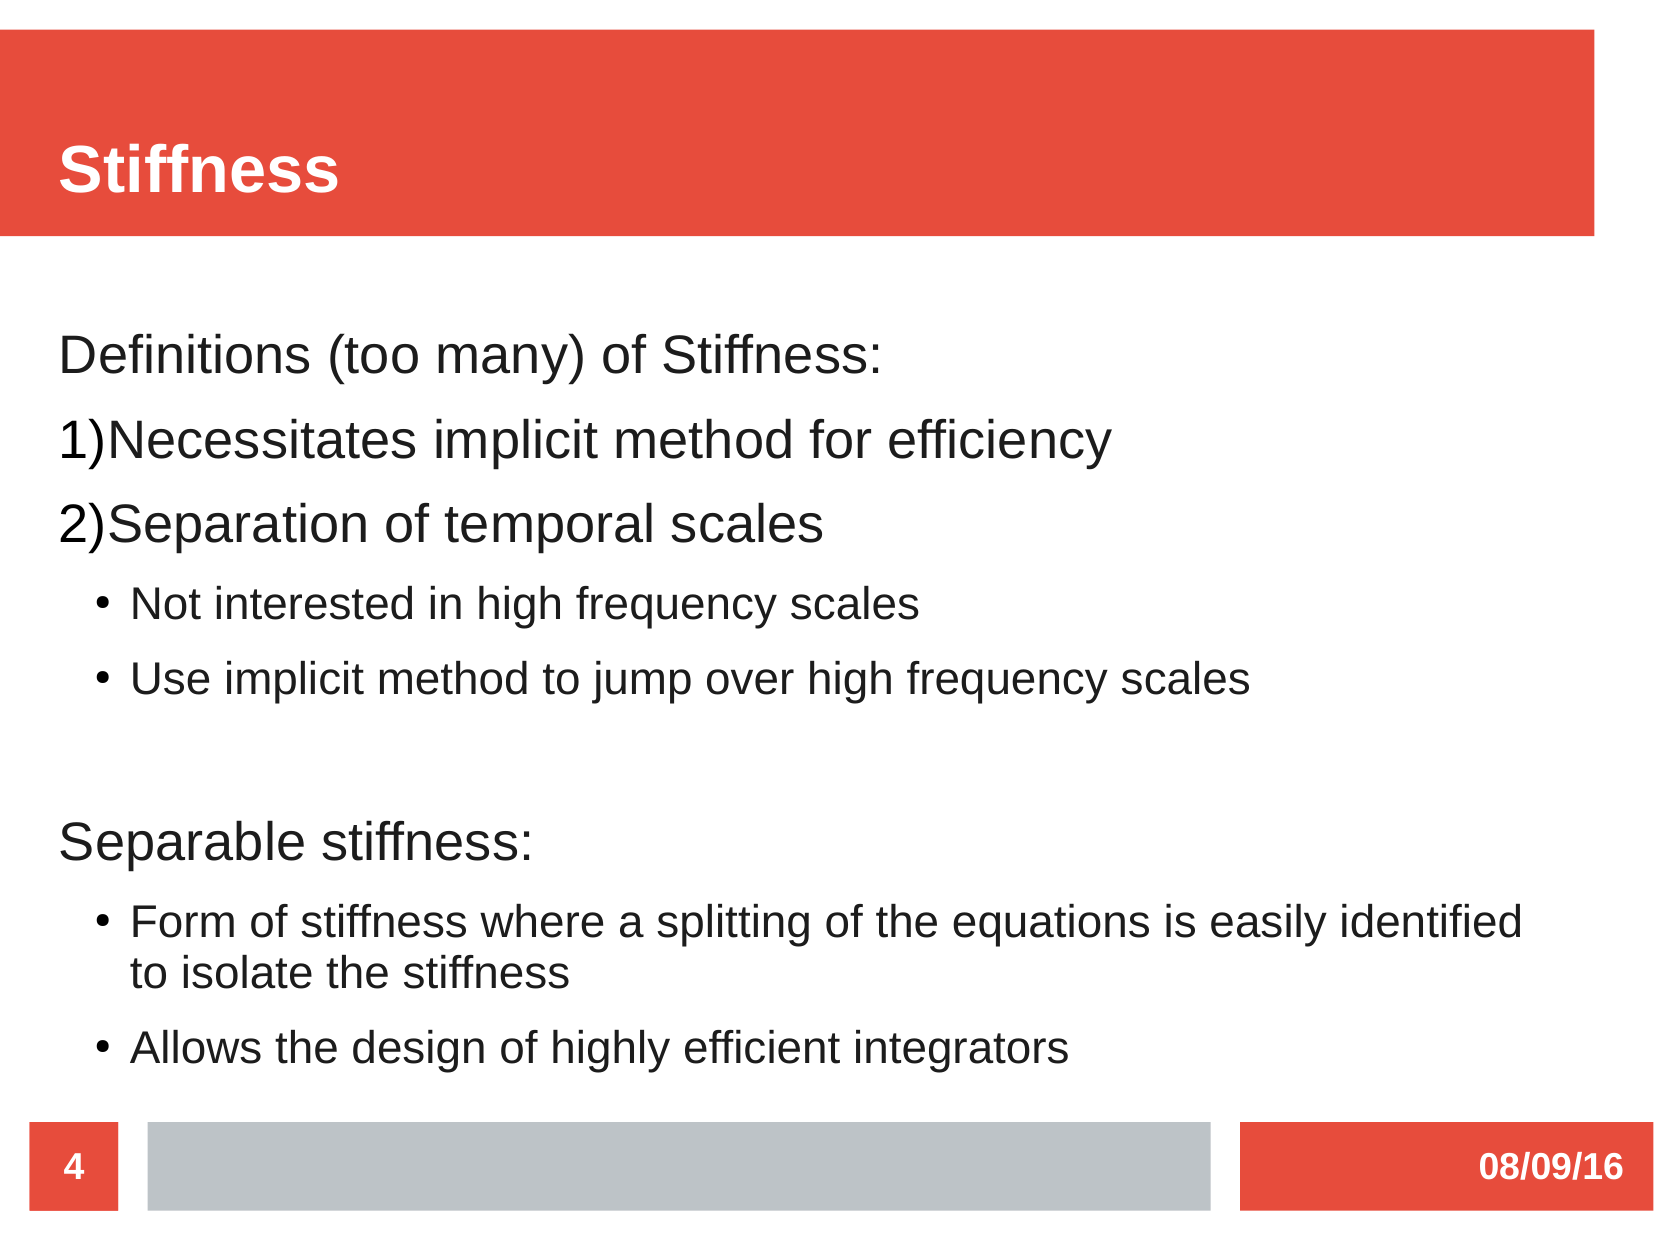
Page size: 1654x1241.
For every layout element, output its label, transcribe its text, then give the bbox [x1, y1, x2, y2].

title Stiffness [59, 59, 1595, 207]
list Definitions (too many) of Stiffness: Necessitates implicit method for efficiency Separation of temporal scales Not interested in high frequency scales Use implicit method to jump over high frequency scales Separable stiffness: Form of stiffness where a splitting of the equations is easily identified to isolate the stiffness Allows the design of highly efficient integrators [59, 324, 1565, 1093]
